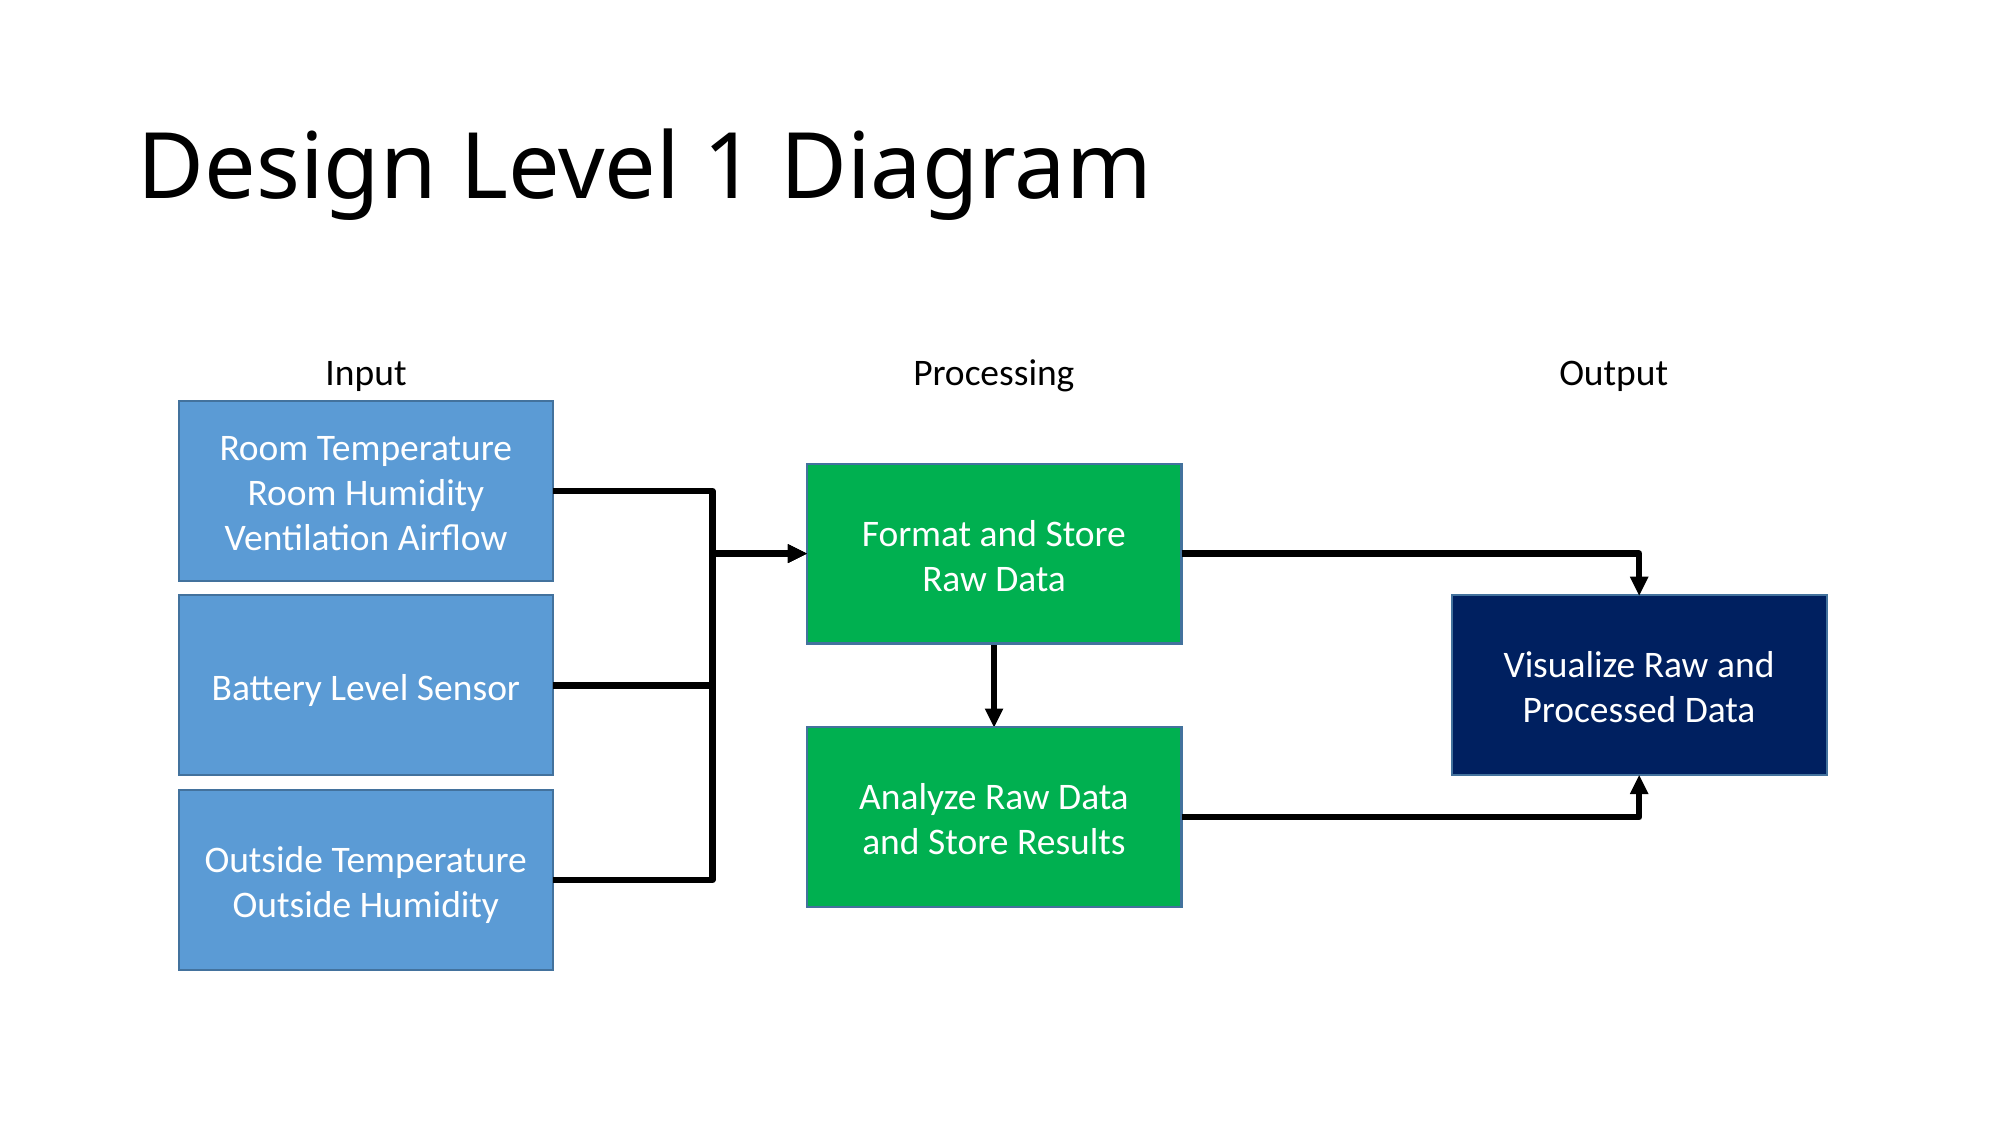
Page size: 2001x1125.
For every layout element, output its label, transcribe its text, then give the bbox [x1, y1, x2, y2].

text_box Output [1544, 340, 1684, 401]
text_box Format and Store Raw Data [807, 464, 1182, 644]
text_box Analyze Raw Data and Store Results [807, 727, 1182, 907]
text_box Outside Temperature Outside Humidity [179, 790, 553, 970]
text_box Visualize Raw and Processed Data [1452, 595, 1827, 775]
text_box Battery Level Sensor [179, 595, 553, 775]
text_box Input [310, 340, 422, 401]
text_box Processing [898, 340, 1090, 401]
text_box Room Temperature Room Humidity Ventilation Airflow [179, 401, 553, 581]
title Design Level 1 Diagram [137, 59, 1863, 278]
